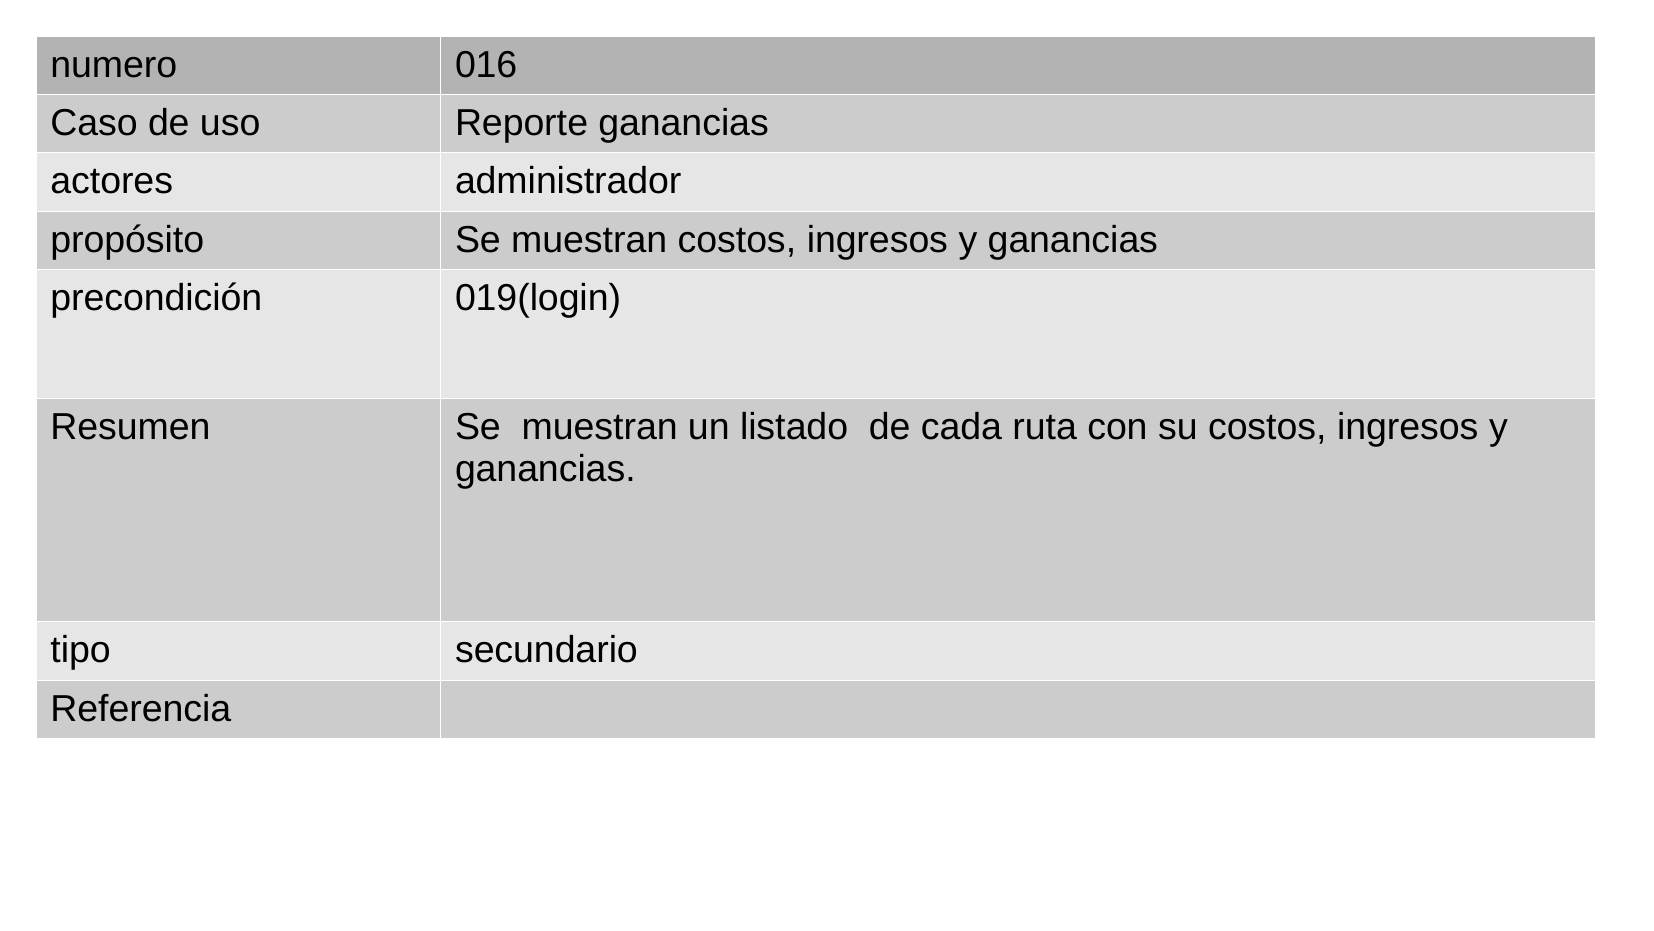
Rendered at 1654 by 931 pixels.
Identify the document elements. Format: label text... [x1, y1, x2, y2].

table_cell 019(login) [441, 270, 1595, 398]
table_cell precondición [37, 270, 440, 398]
table_cell tipo [37, 622, 440, 680]
table_cell Se muestran costos, ingresos y ganancias [441, 212, 1595, 269]
table_cell actores [37, 153, 440, 211]
table_cell [441, 681, 1595, 738]
table_cell Referencia [37, 681, 440, 738]
table_cell Caso de uso [37, 95, 440, 152]
table_cell Se muestran un listado de cada ruta con su costos, ingresos y ganancias. [441, 399, 1595, 621]
table_header 016 [441, 37, 1595, 94]
table_cell secundario [441, 622, 1595, 680]
table_cell propósito [37, 212, 440, 269]
table_header numero [37, 37, 440, 94]
table_cell administrador [441, 153, 1595, 211]
table_cell Resumen [37, 399, 440, 621]
table_cell Reporte ganancias [441, 95, 1595, 152]
